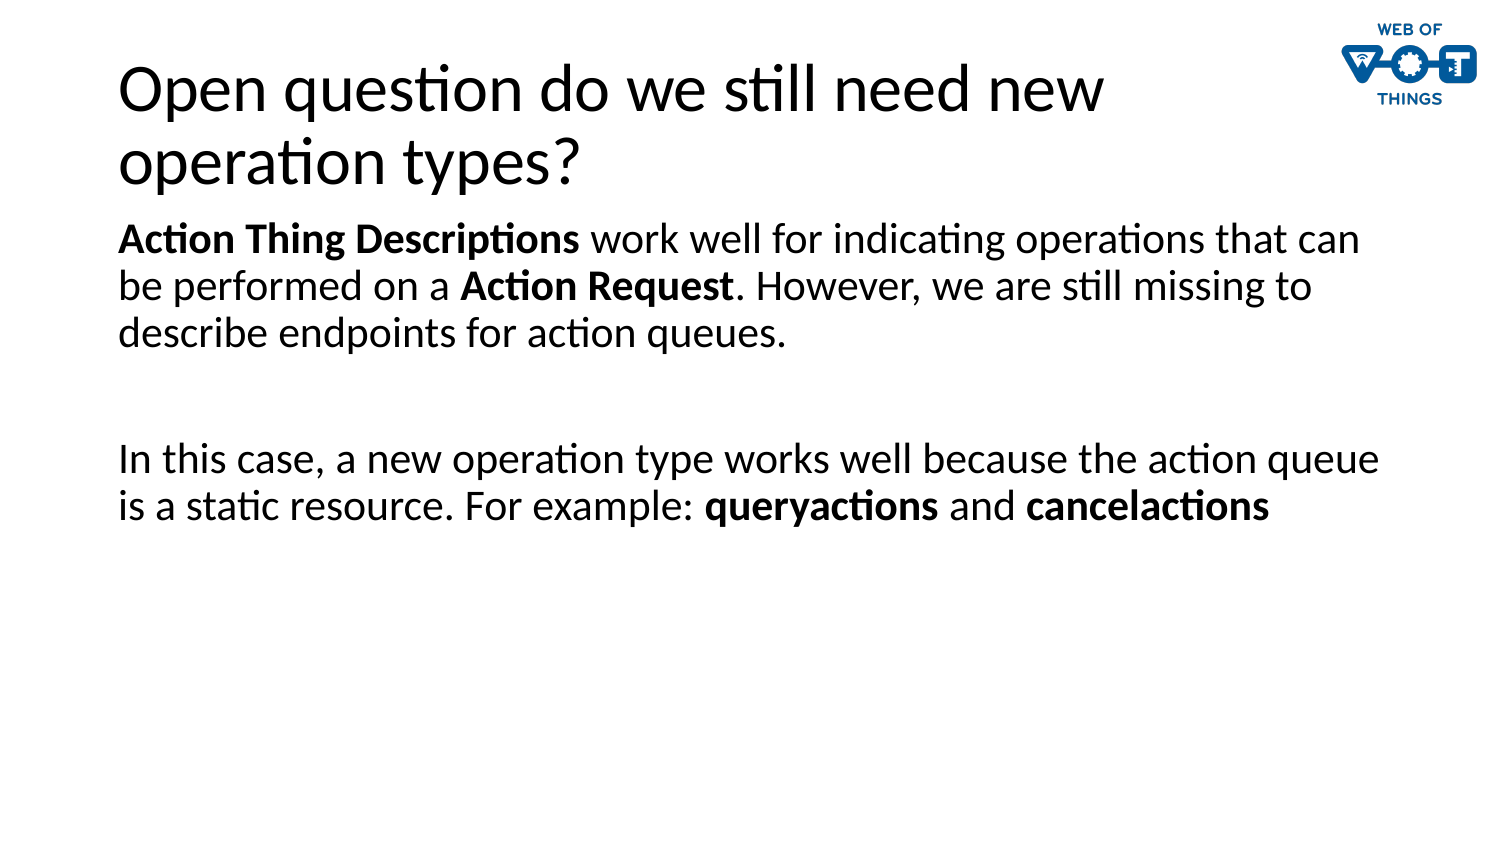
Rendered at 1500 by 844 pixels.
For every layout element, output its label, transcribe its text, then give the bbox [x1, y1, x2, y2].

title Open question do we still need new operation types? [103, 44, 1397, 207]
picture [1326, 14, 1492, 114]
list Action Thing Descriptions work well for indicating operations that can be performed on a Action Request. However, we are still missing to describe endpoints for action queues. In this case, a new operation type works well because the action queue is a static resource. For example: queryactions and cancelactions [103, 207, 1397, 760]
